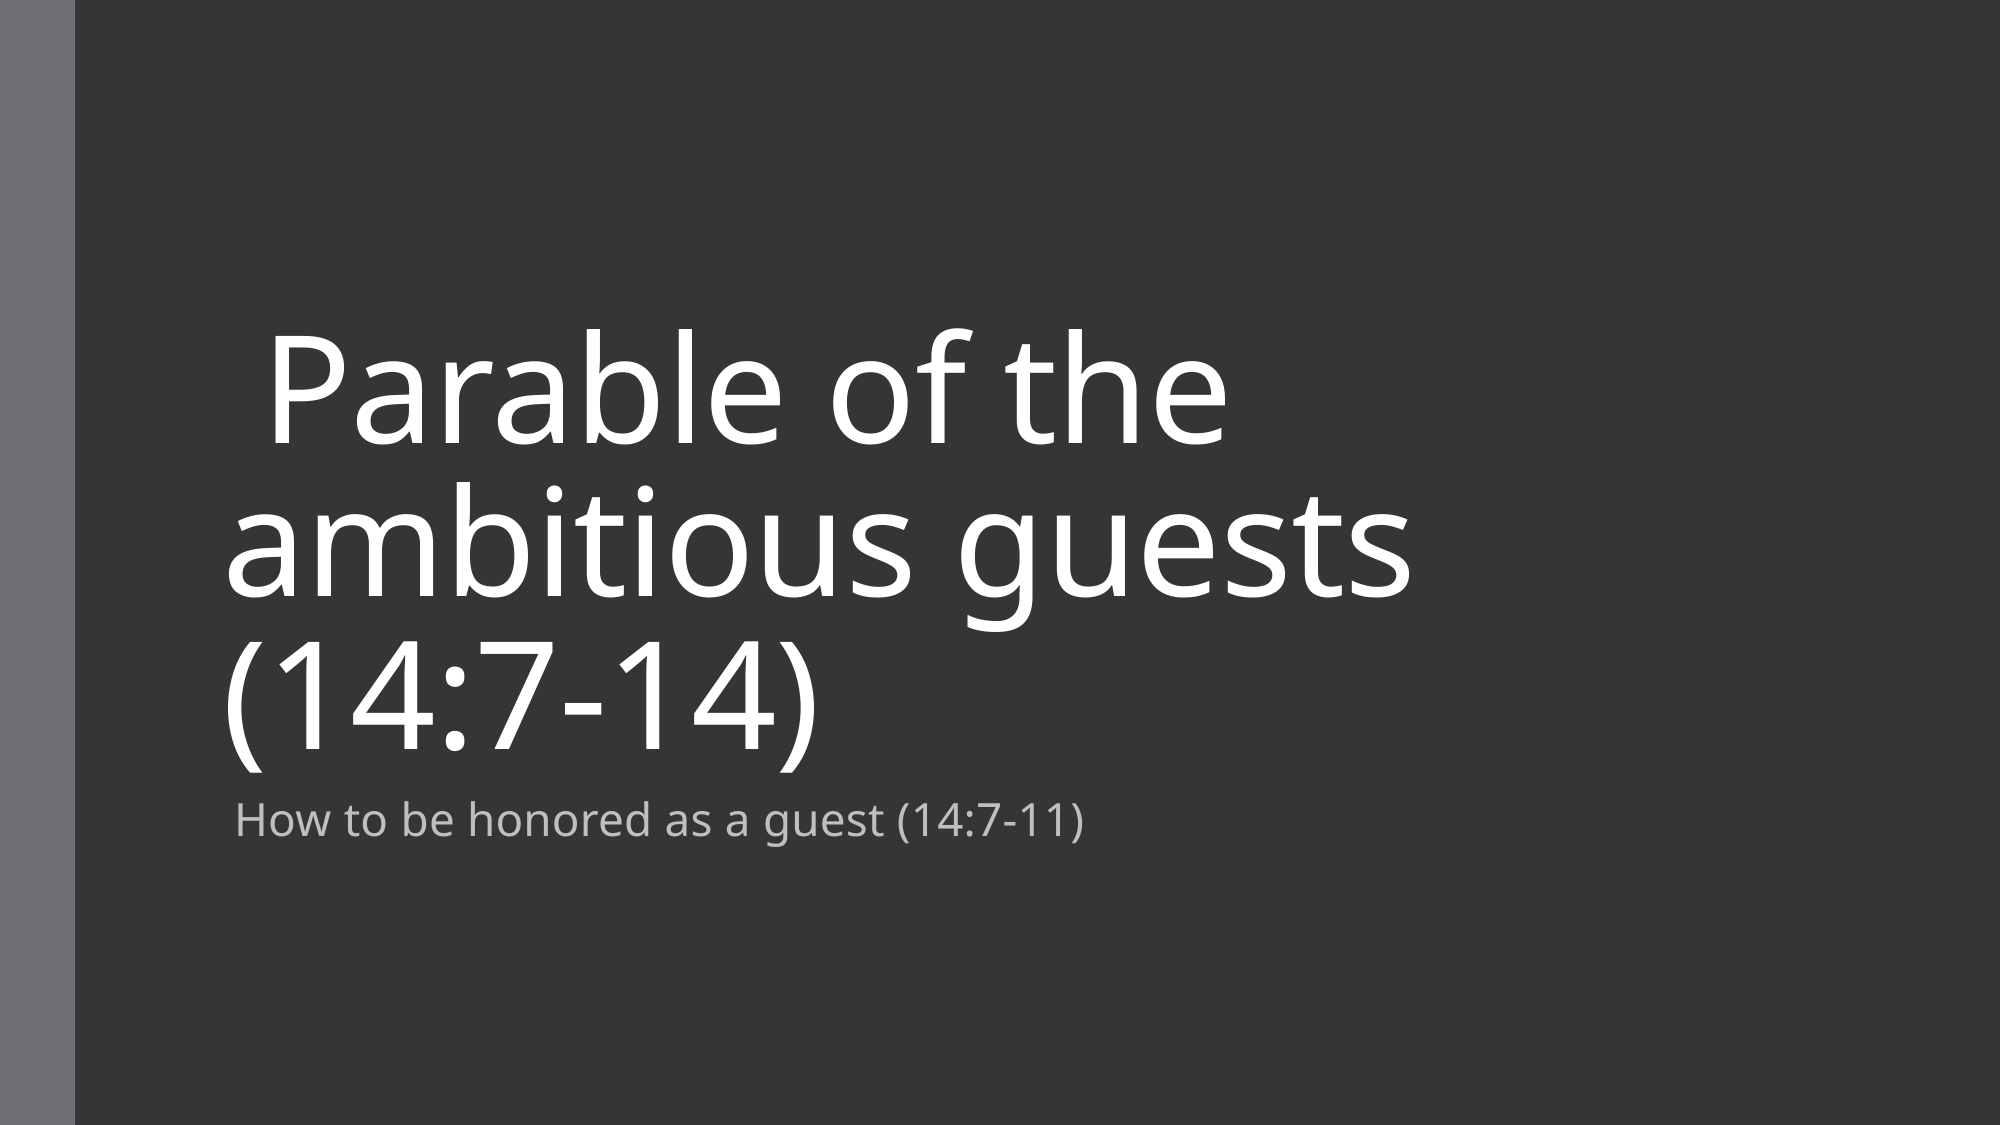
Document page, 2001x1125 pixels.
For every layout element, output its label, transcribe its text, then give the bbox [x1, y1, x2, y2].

title Parable of the ambitious guests (14:7-14) [206, 124, 1752, 787]
subtitle How to be honored as a guest (14:7-11) [206, 787, 1752, 1066]
